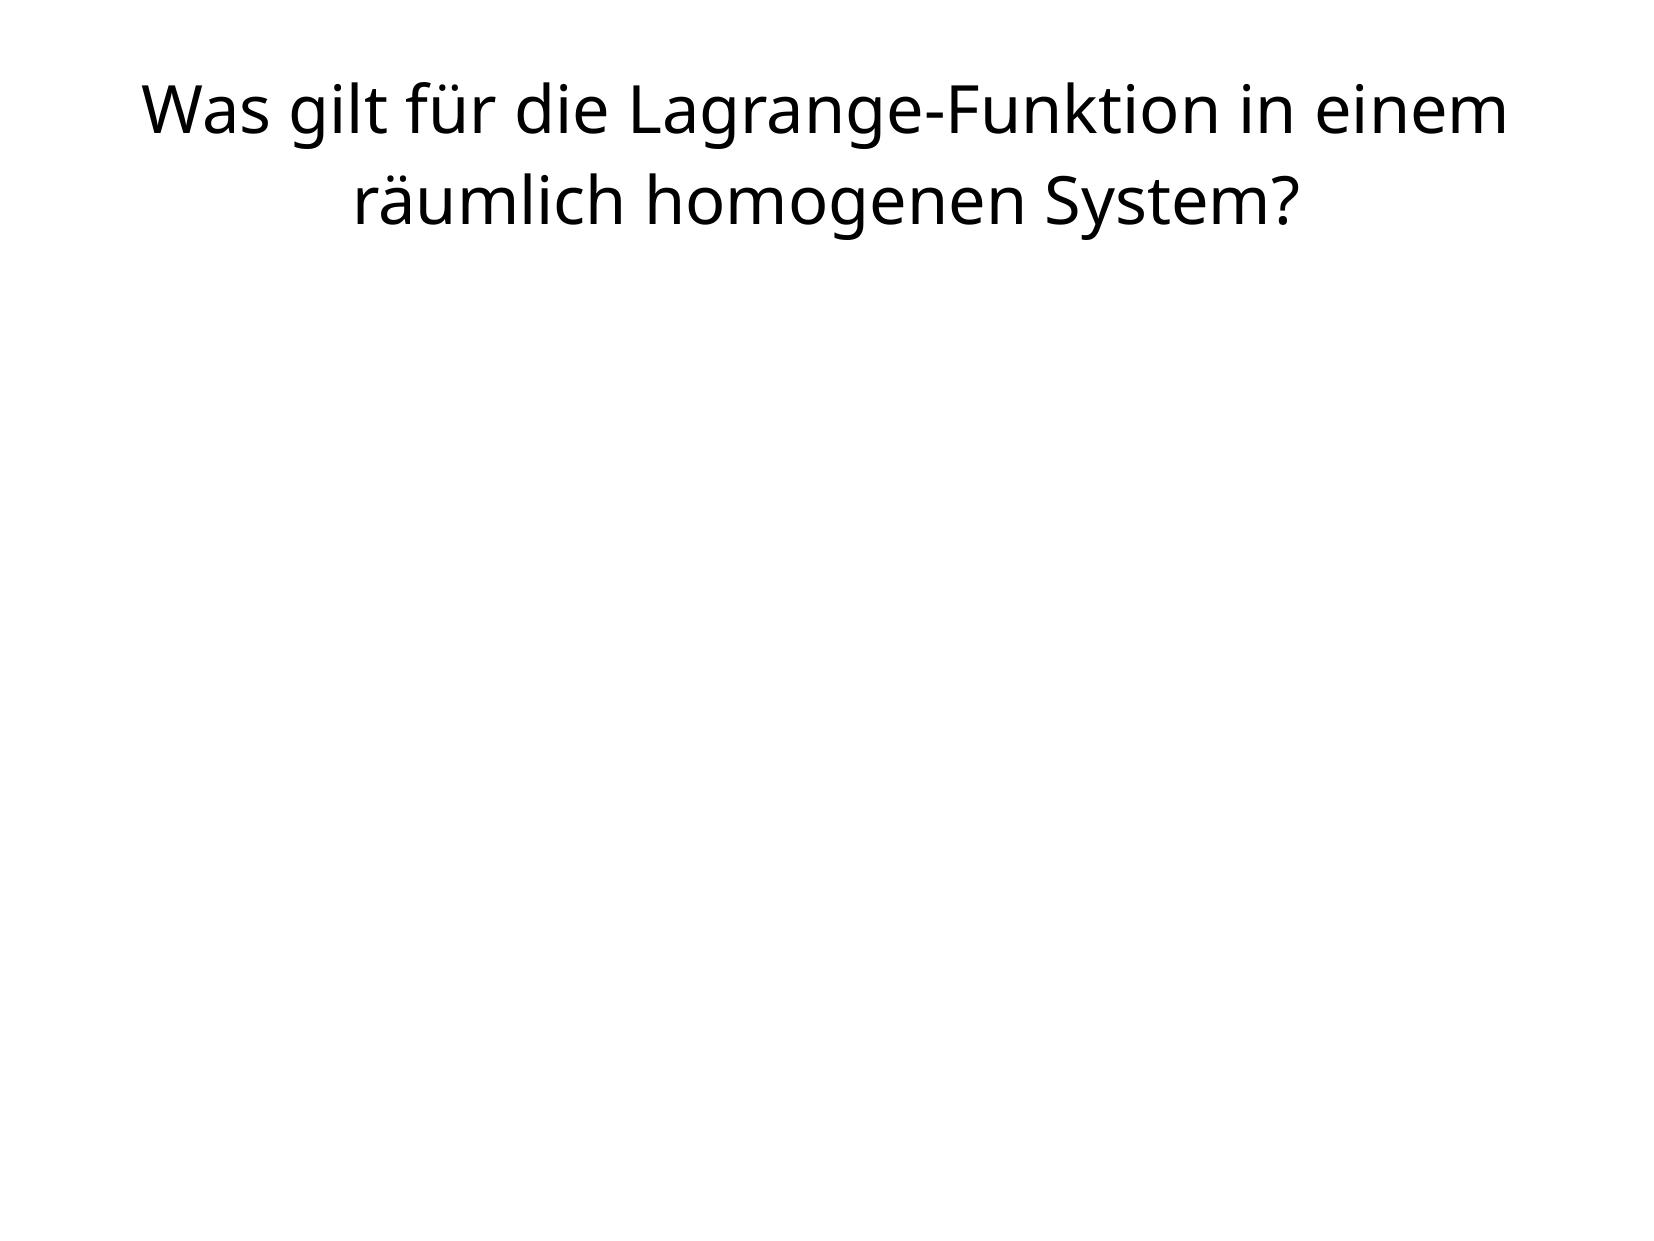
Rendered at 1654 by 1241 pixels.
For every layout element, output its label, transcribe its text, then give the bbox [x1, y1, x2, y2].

title Was gilt für die Lagrange-Funktion in einem räumlich homogenen System? [82, 49, 1571, 257]
